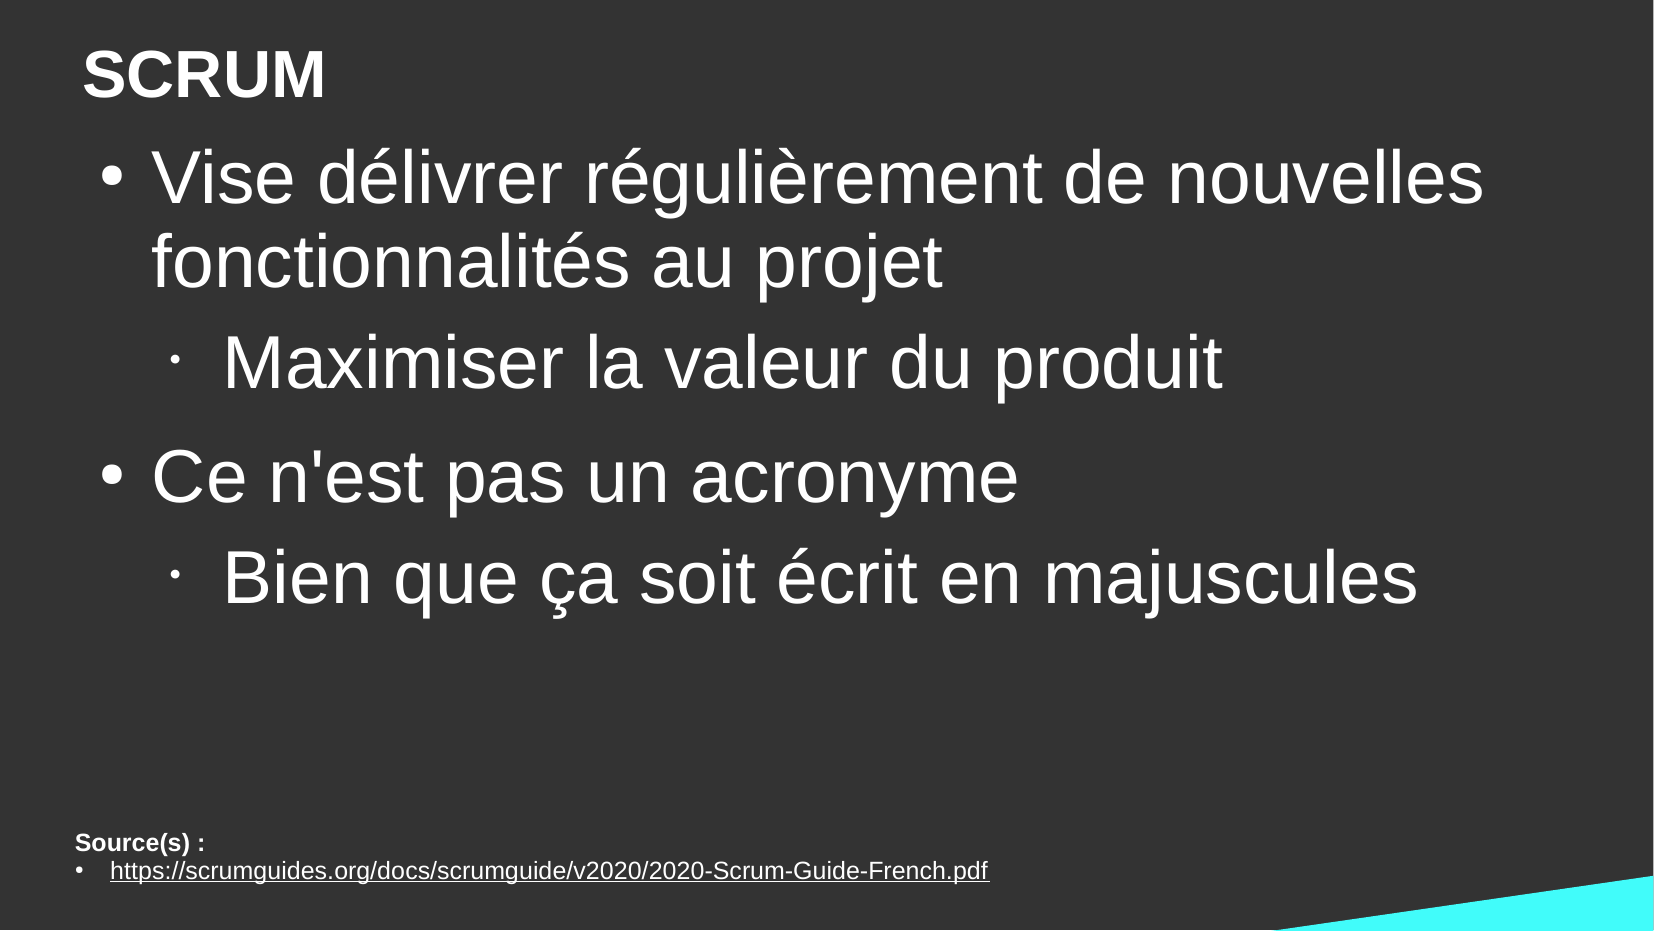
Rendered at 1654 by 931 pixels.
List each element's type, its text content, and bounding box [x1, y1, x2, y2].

text_box Source(s) : https://scrumguides.org/docs/scrumguide/v2020/2020-Scrum-Guide-French.pdf [60, 821, 1546, 921]
list Vise délivrer régulièrement de nouvelles fonctionnalités au projet Maximiser la valeur du produit Ce n'est pas un acronyme Bien que ça soit écrit en majuscules [80, 135, 1620, 777]
title SCRUM [82, 37, 1571, 122]
text_box [1270, 875, 1654, 931]
